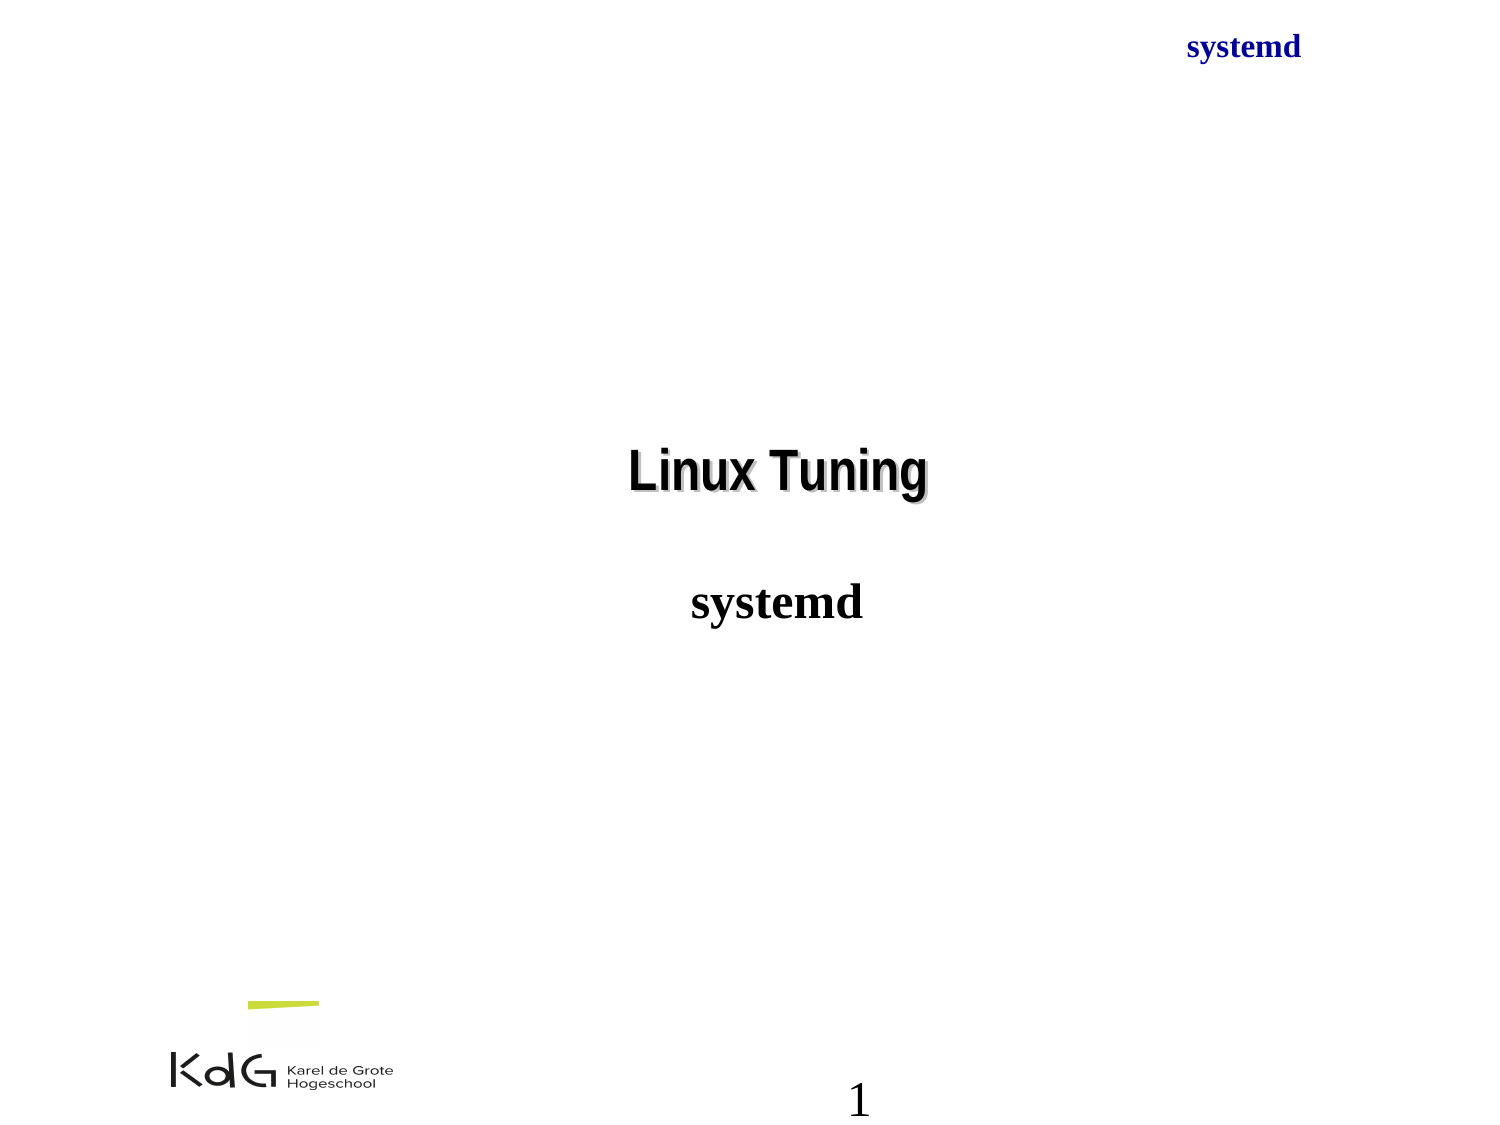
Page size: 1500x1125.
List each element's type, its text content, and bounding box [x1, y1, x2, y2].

picture [248, 1001, 319, 1048]
subtitle systemd [220, 566, 1334, 855]
picture [171, 1052, 393, 1090]
title Linux Tuning [141, 377, 1417, 565]
